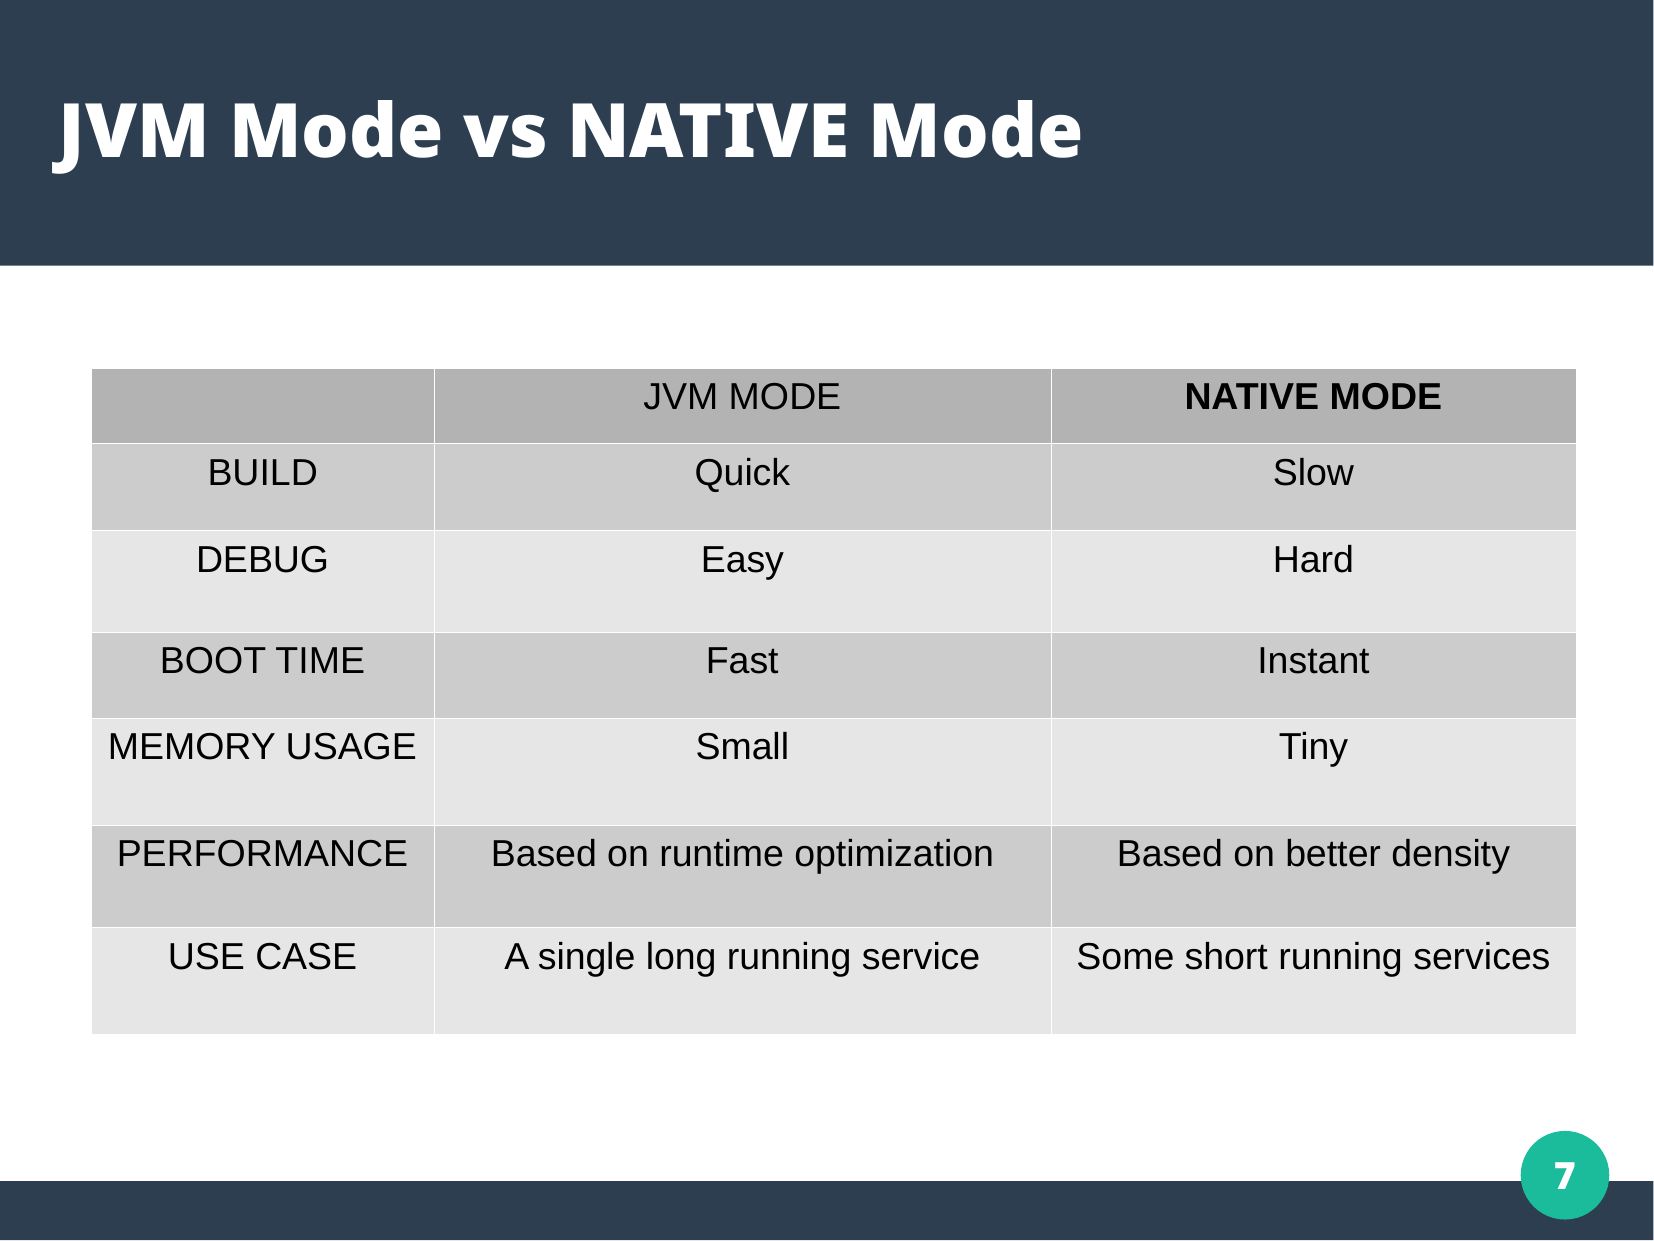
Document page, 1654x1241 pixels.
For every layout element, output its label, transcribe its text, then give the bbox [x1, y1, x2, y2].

table_cell Slow [1052, 444, 1576, 530]
table_cell Some short running services [1052, 928, 1576, 1034]
table_header [92, 369, 434, 443]
table_cell BUILD [92, 444, 434, 530]
table_cell Hard [1052, 531, 1576, 632]
table_cell Instant [1052, 633, 1576, 718]
table_cell BOOT TIME [92, 633, 434, 718]
title JVM Mode vs NATIVE Mode [59, 49, 1595, 207]
table_cell Easy [435, 531, 1051, 632]
table_cell Based on better density [1052, 826, 1576, 927]
table_cell Tiny [1052, 719, 1576, 825]
table_cell DEBUG [92, 531, 434, 632]
table_cell PERFORMANCE [92, 826, 434, 927]
table_cell USE CASE [92, 928, 434, 1034]
table_cell Fast [435, 633, 1051, 718]
table_cell A single long running service [435, 928, 1051, 1034]
table_cell Based on runtime optimization [435, 826, 1051, 927]
table_cell MEMORY USAGE [92, 719, 434, 825]
table_header JVM MODE [435, 369, 1051, 443]
table_cell Quick [435, 444, 1051, 530]
table_cell Small [435, 719, 1051, 825]
table_header NATIVE MODE [1052, 369, 1576, 443]
